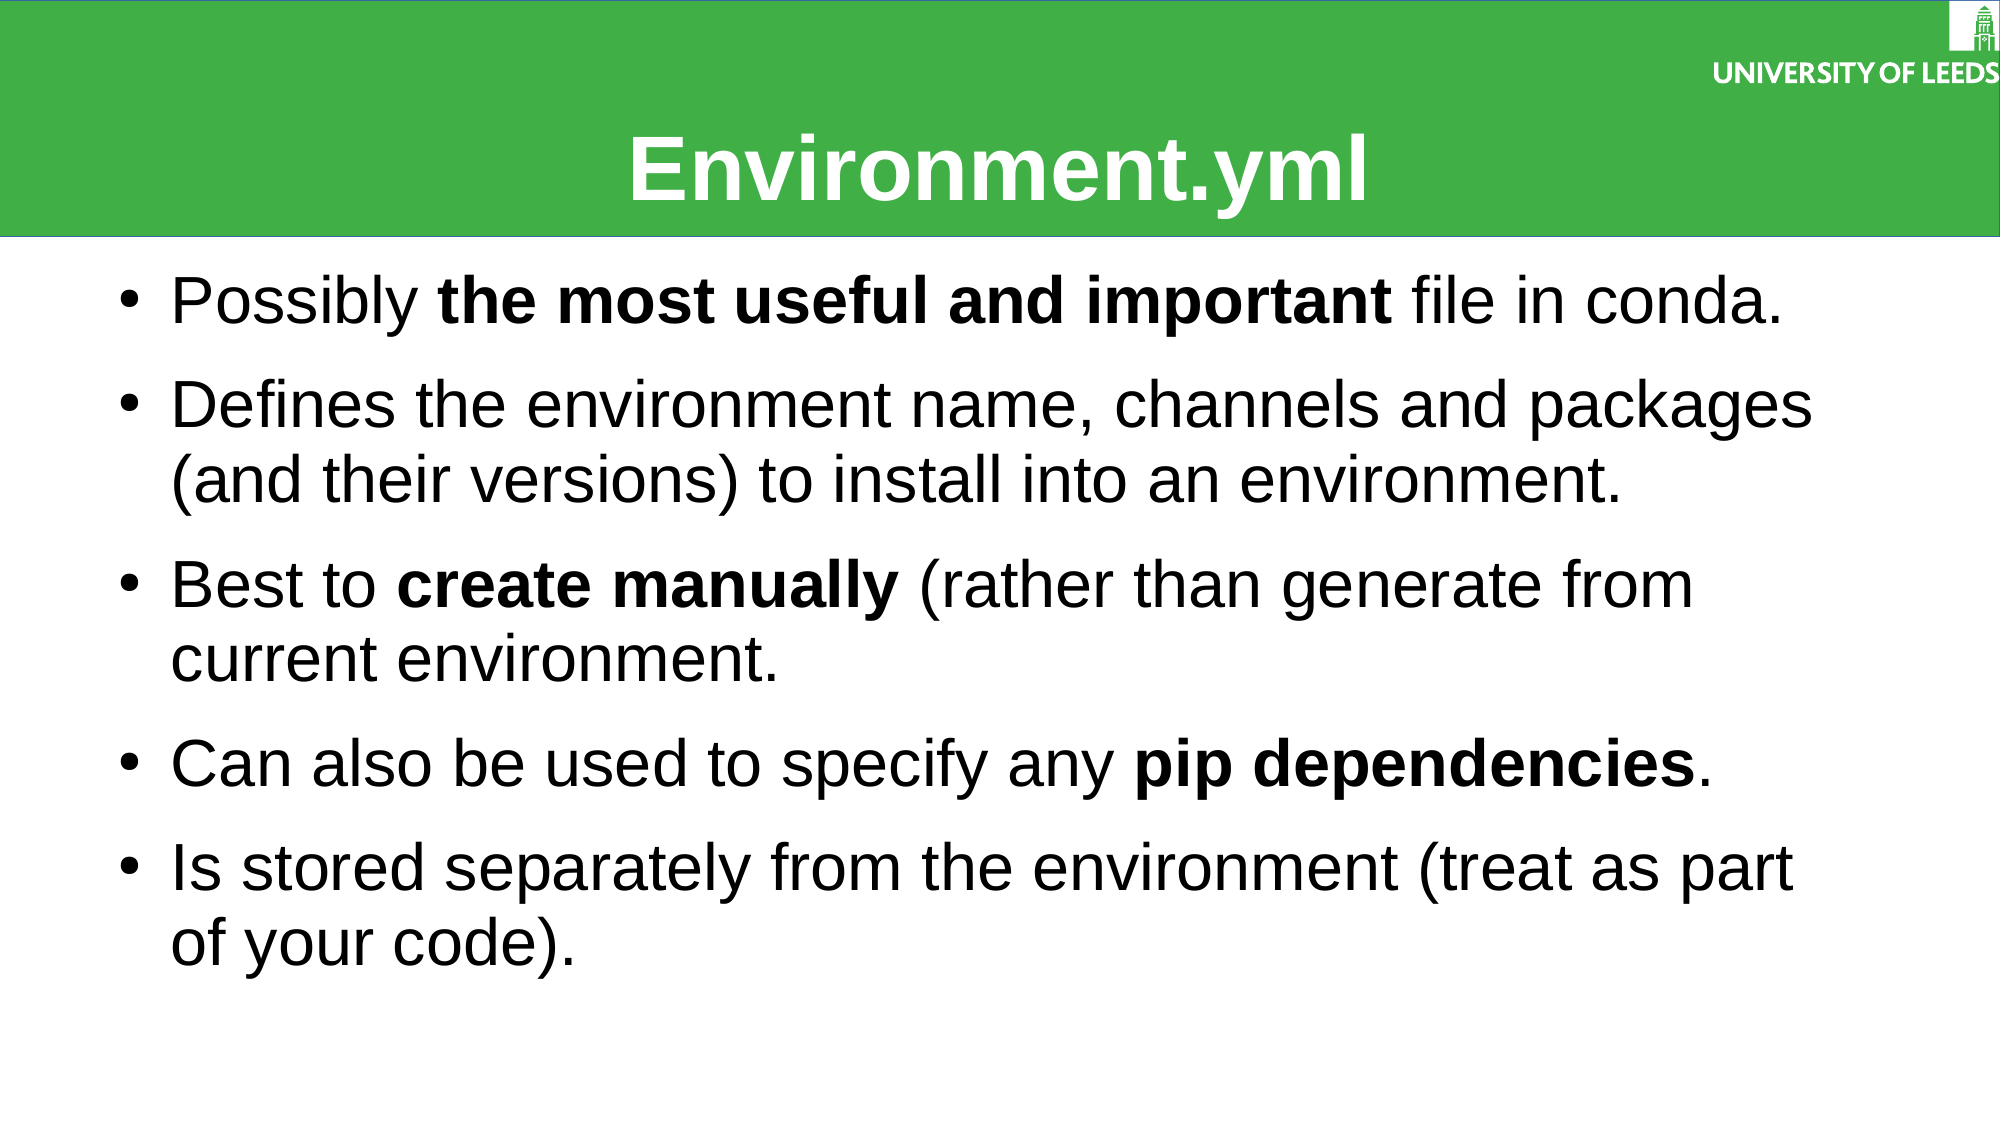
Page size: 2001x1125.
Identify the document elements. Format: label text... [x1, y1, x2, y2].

picture [1712, 0, 2000, 85]
text_box [0, 0, 1712, 237]
list Possibly the most useful and important file in conda. Defines the environment name, channels and packages (and their versions) to install into an environment. Best to create manually (rather than generate from current environment. Can also be used to specify any pip dependencies. Is stored separately from the environment (treat as part of your code). [99, 263, 1861, 1063]
title Environment.yml [137, 59, 1863, 278]
text_box [1863, 85, 2000, 237]
